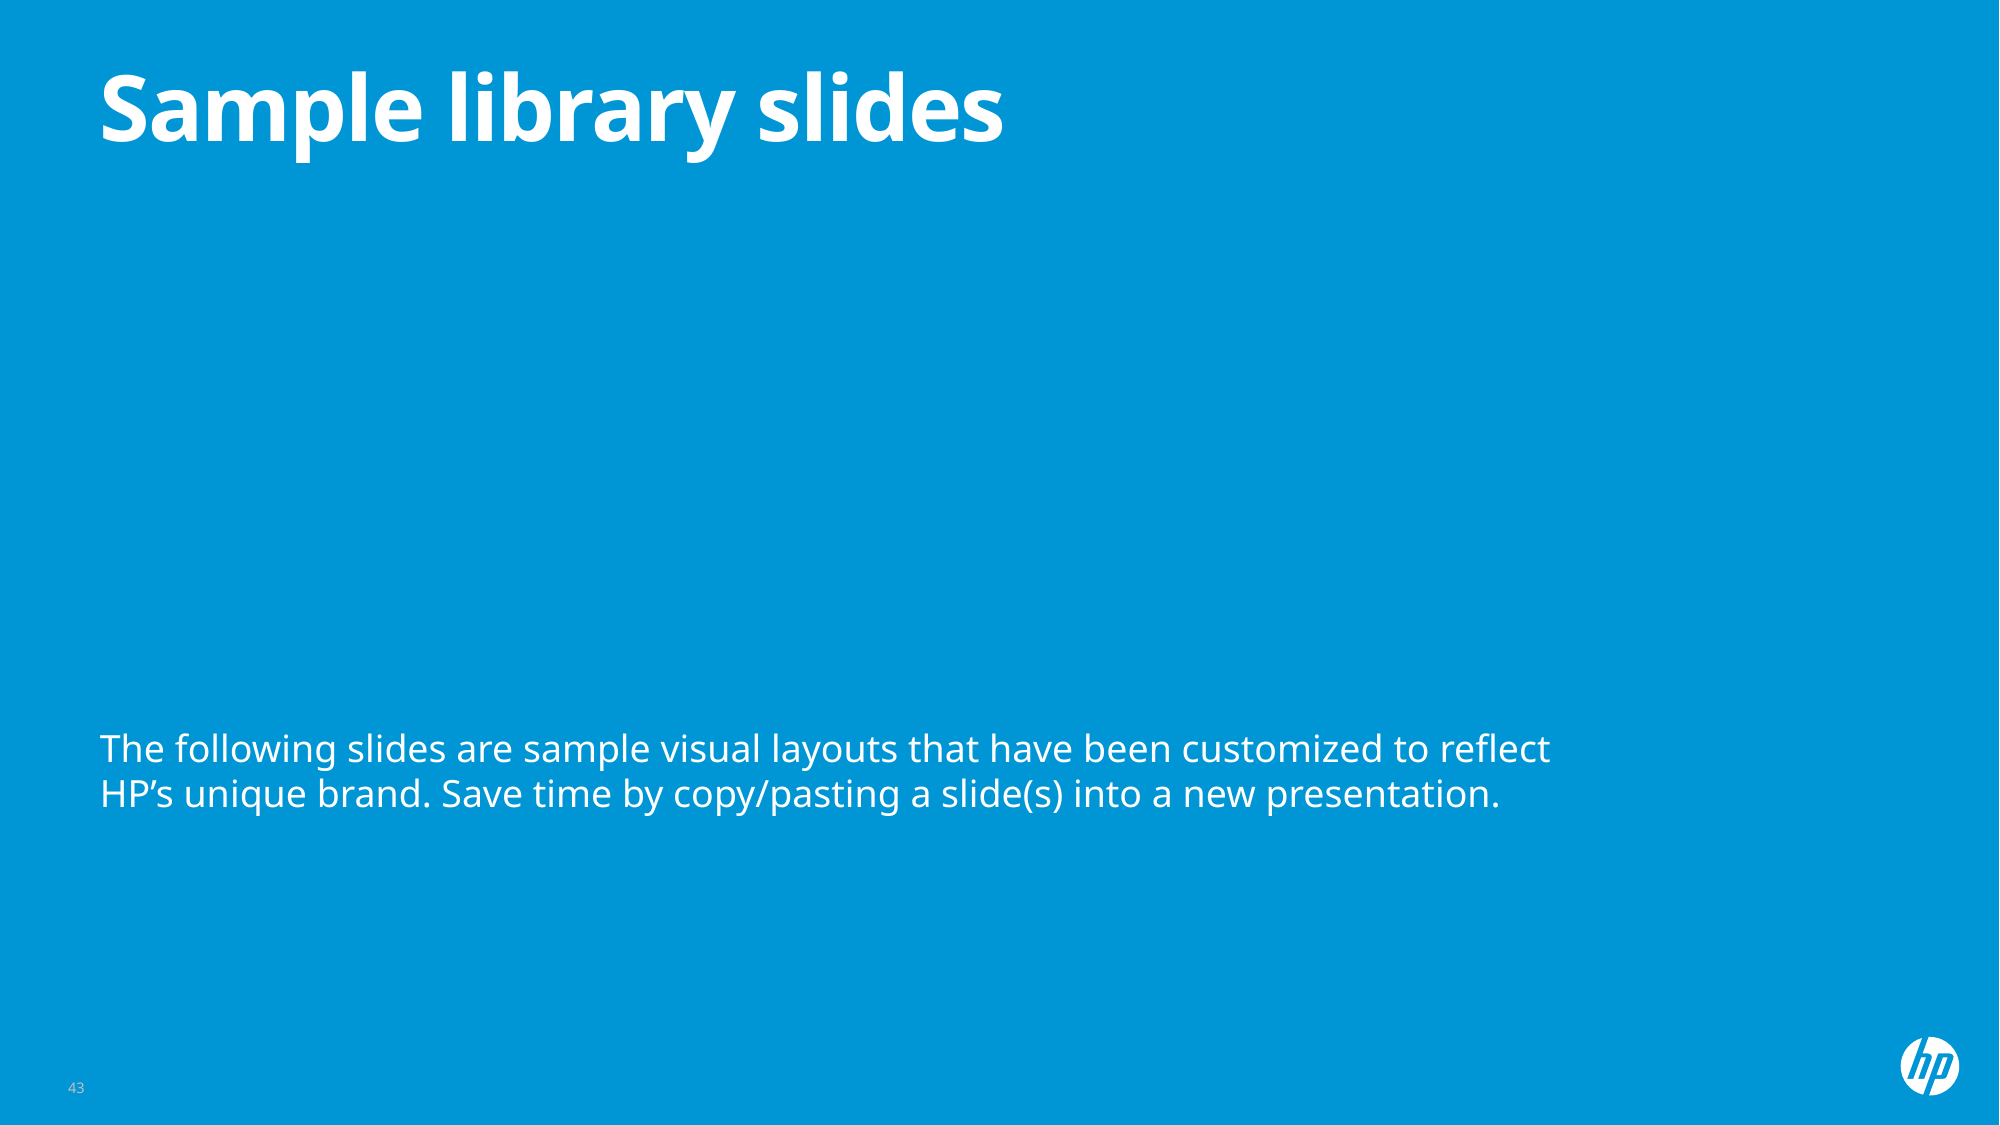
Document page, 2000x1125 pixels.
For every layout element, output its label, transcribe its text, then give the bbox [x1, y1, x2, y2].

slide_number <number> [34, 1062, 85, 1099]
title Sample library slides [99, 50, 1600, 350]
list The following slides are sample visual layouts that have been customized to reflect HP’s unique brand. Save time by copy/pasting a slide(s) into a new presentation. [99, 725, 1600, 920]
